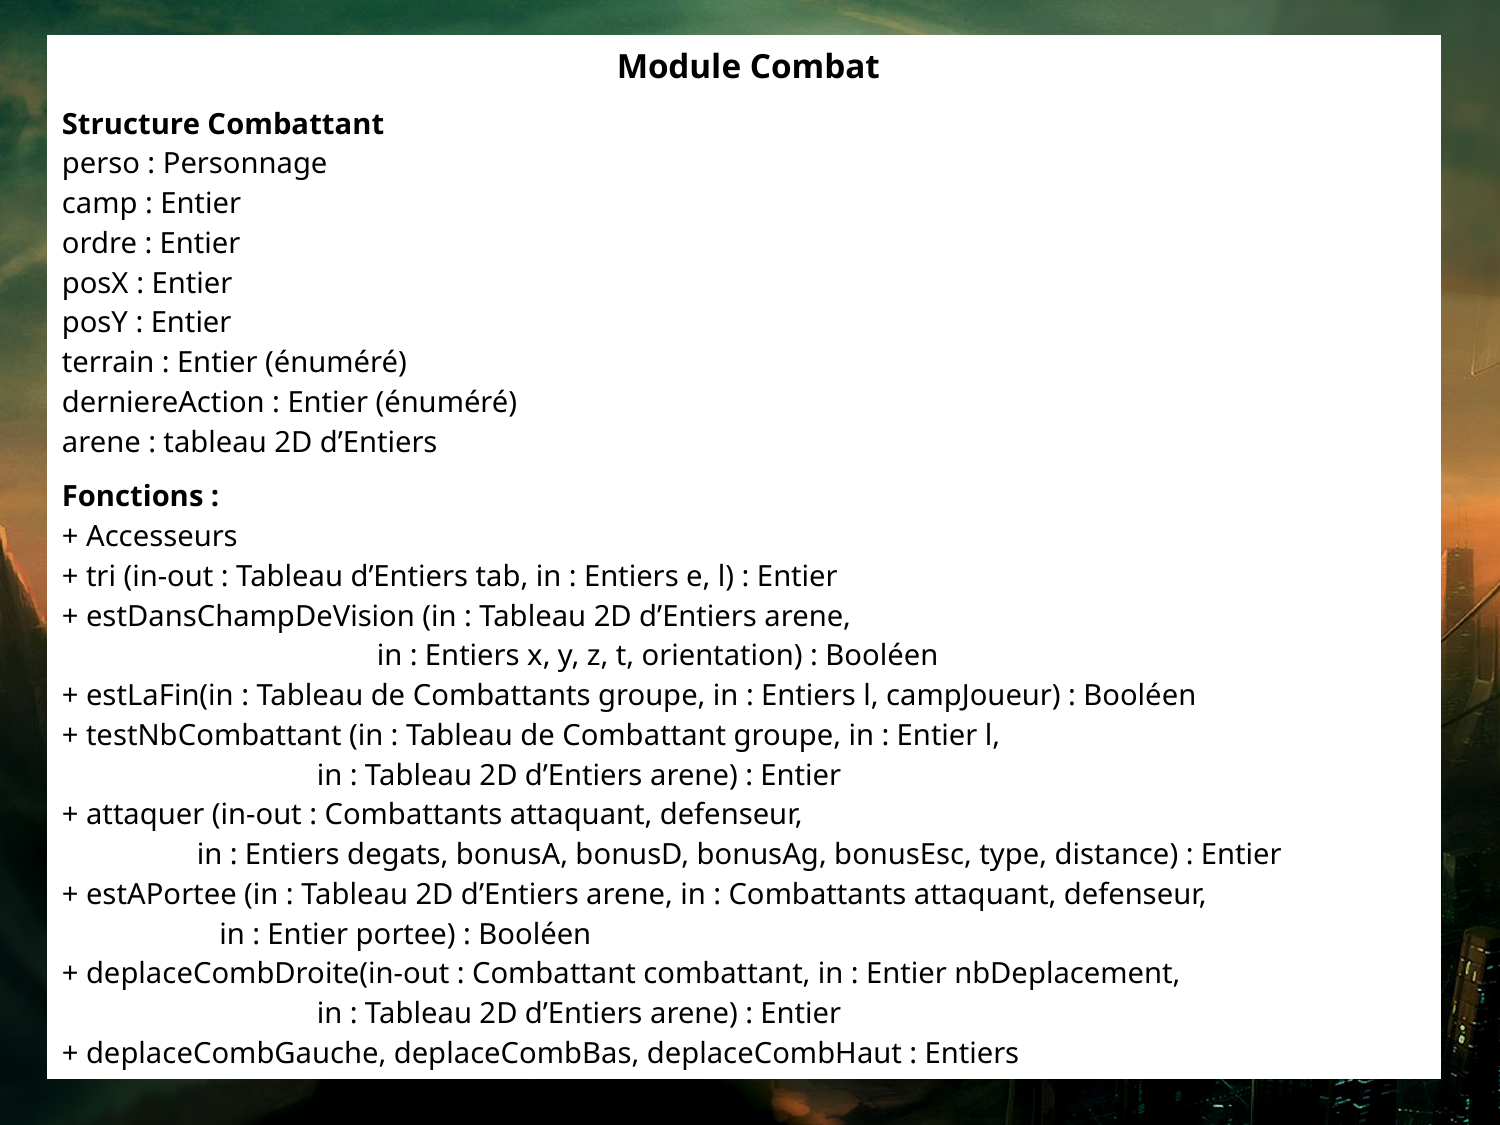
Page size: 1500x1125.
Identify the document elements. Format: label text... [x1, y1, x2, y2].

table_header Module Combat [47, 35, 1441, 95]
table_cell Fonctions : + Accesseurs + tri (in-out : Tableau d’Entiers tab, in : Entiers e, l) : Entier + estDansChampDeVision (in : Tableau 2D d’Entiers arene, in : Entiers x, y, z, t, orientation) : Booléen + estLaFin(in : Tableau de Combattants groupe, in : Entiers l, campJoueur) : Booléen + testNbCombattant (in : Tableau de Combattant groupe, in : Entier l, in : Tableau 2D d’Entiers arene) : Entier + attaquer (in-out : Combattants attaquant, defenseur, in : Entiers degats, bonusA, bonusD, bonusAg, bonusEsc, type, distance) : Entier + estAPortee (in : Tableau 2D d’Entiers arene, in : Combattants attaquant, defenseur, in : Entier portee) : Booléen + deplaceCombDroite(in-out : Combattant combattant, in : Entier nbDeplacement, in : Tableau 2D d’Entiers arene) : Entier + deplaceCombGauche, deplaceCombBas, deplaceCombHaut : Entiers [47, 468, 1441, 1079]
picture [0, 0, 1500, 1125]
table_cell Structure Combattant perso : Personnage camp : Entier ordre : Entier posX : Entier posY : Entier terrain : Entier (énuméré) derniereAction : Entier (énuméré) arene : tableau 2D d’Entiers [47, 95, 1441, 468]
